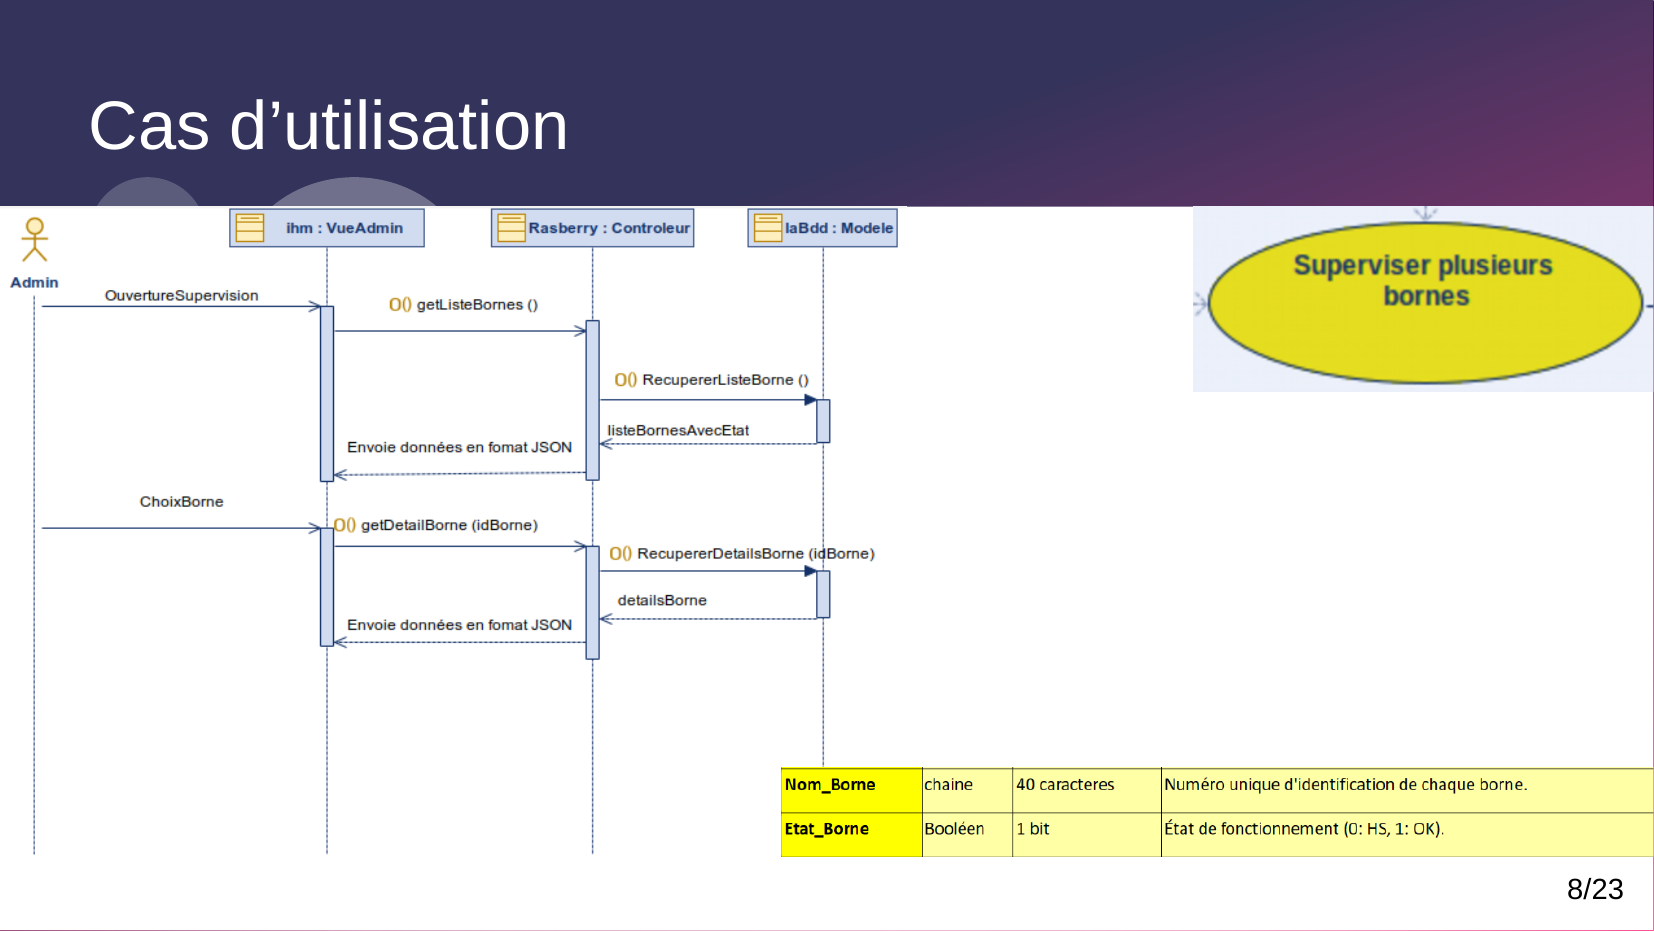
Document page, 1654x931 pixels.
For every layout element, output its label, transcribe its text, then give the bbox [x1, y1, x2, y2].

title Cas d’utilisation [88, 44, 1565, 207]
picture [1193, 206, 1654, 392]
picture [0, 206, 1654, 861]
